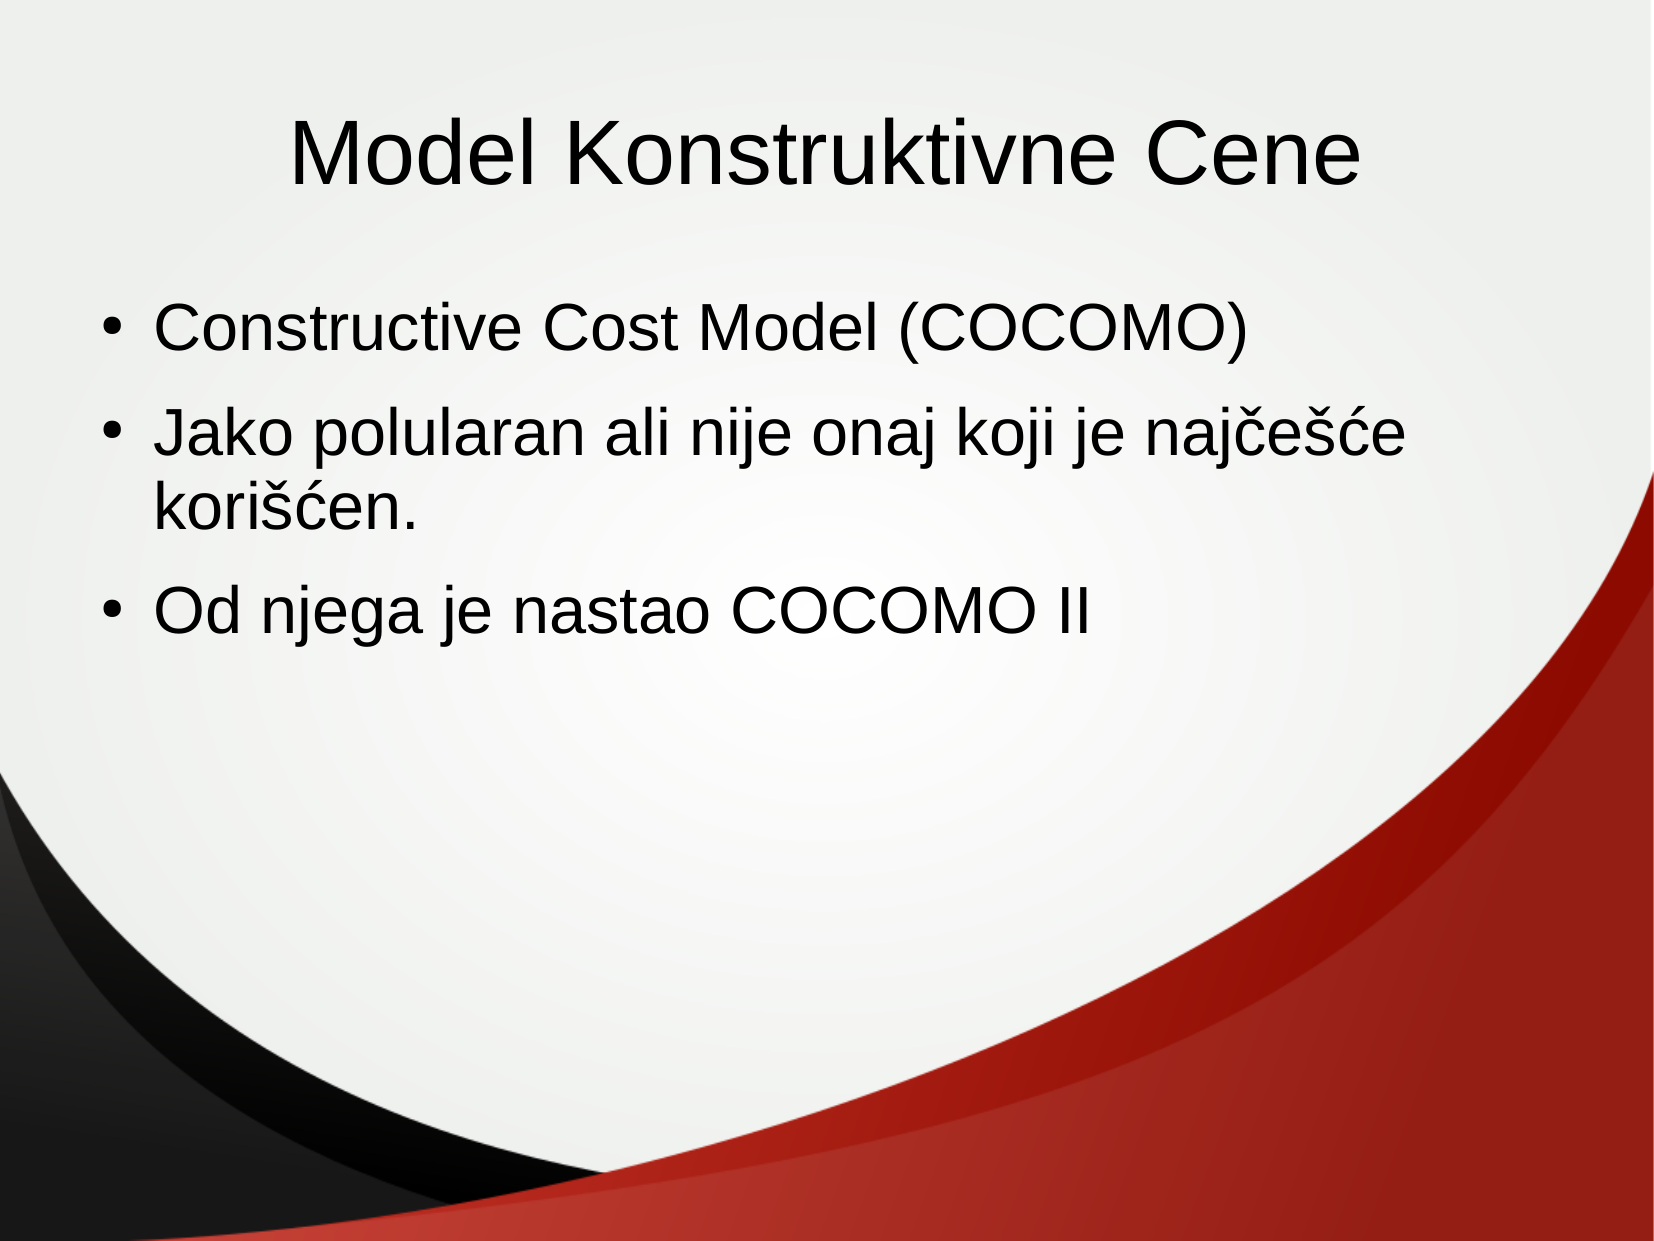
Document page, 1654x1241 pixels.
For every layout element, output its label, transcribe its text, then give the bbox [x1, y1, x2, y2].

list Constructive Cost Model (COCOMO) Jako polularan ali nije onaj koji je najčešće korišćen. Od njega je nastao COCOMO II [82, 290, 1571, 1010]
title Model Konstruktivne Cene [82, 49, 1571, 257]
picture [0, 0, 1654, 1241]
